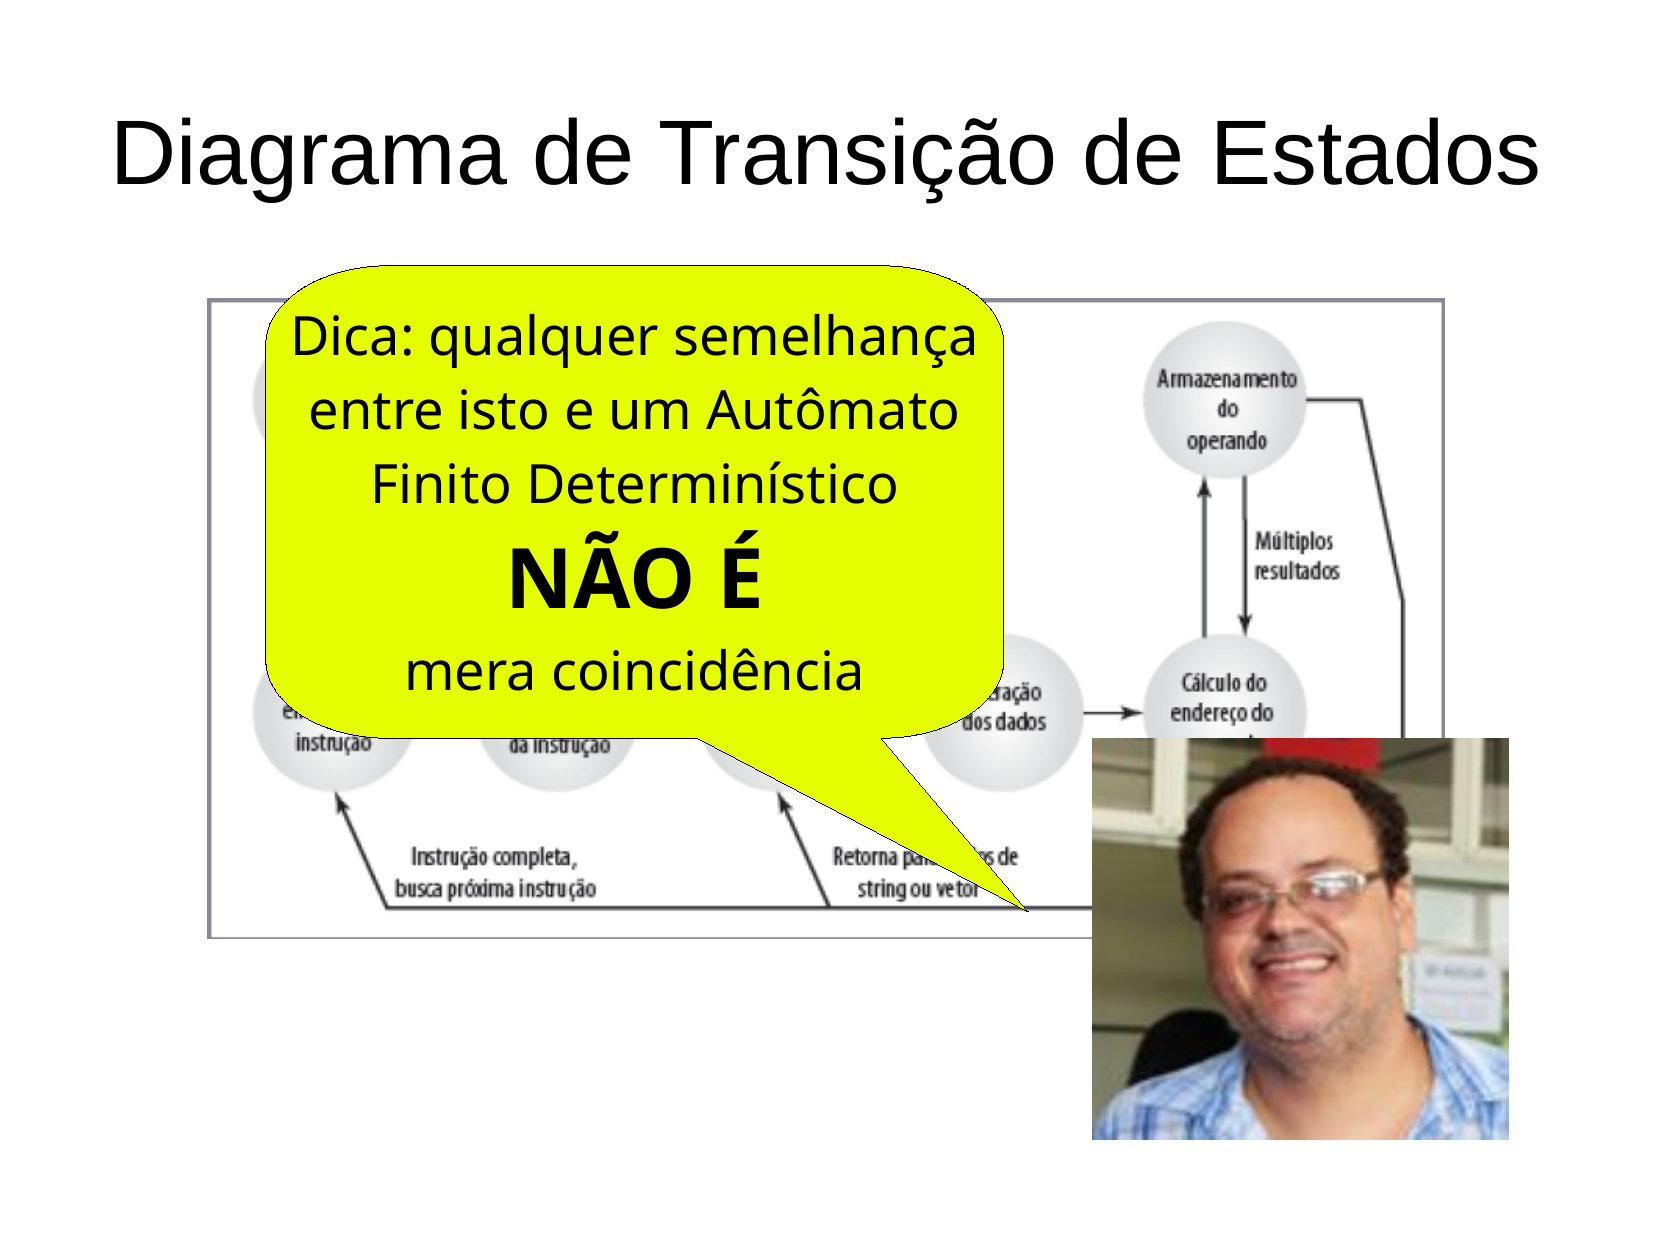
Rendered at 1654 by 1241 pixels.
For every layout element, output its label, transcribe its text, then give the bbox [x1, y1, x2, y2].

text_box Dica: qualquer semelhança entre isto e um Autômato Finito Determinístico NÃO É mera coincidência [265, 265, 1029, 912]
title Diagrama de Transição de Estados [82, 49, 1571, 257]
picture [207, 298, 1509, 1140]
